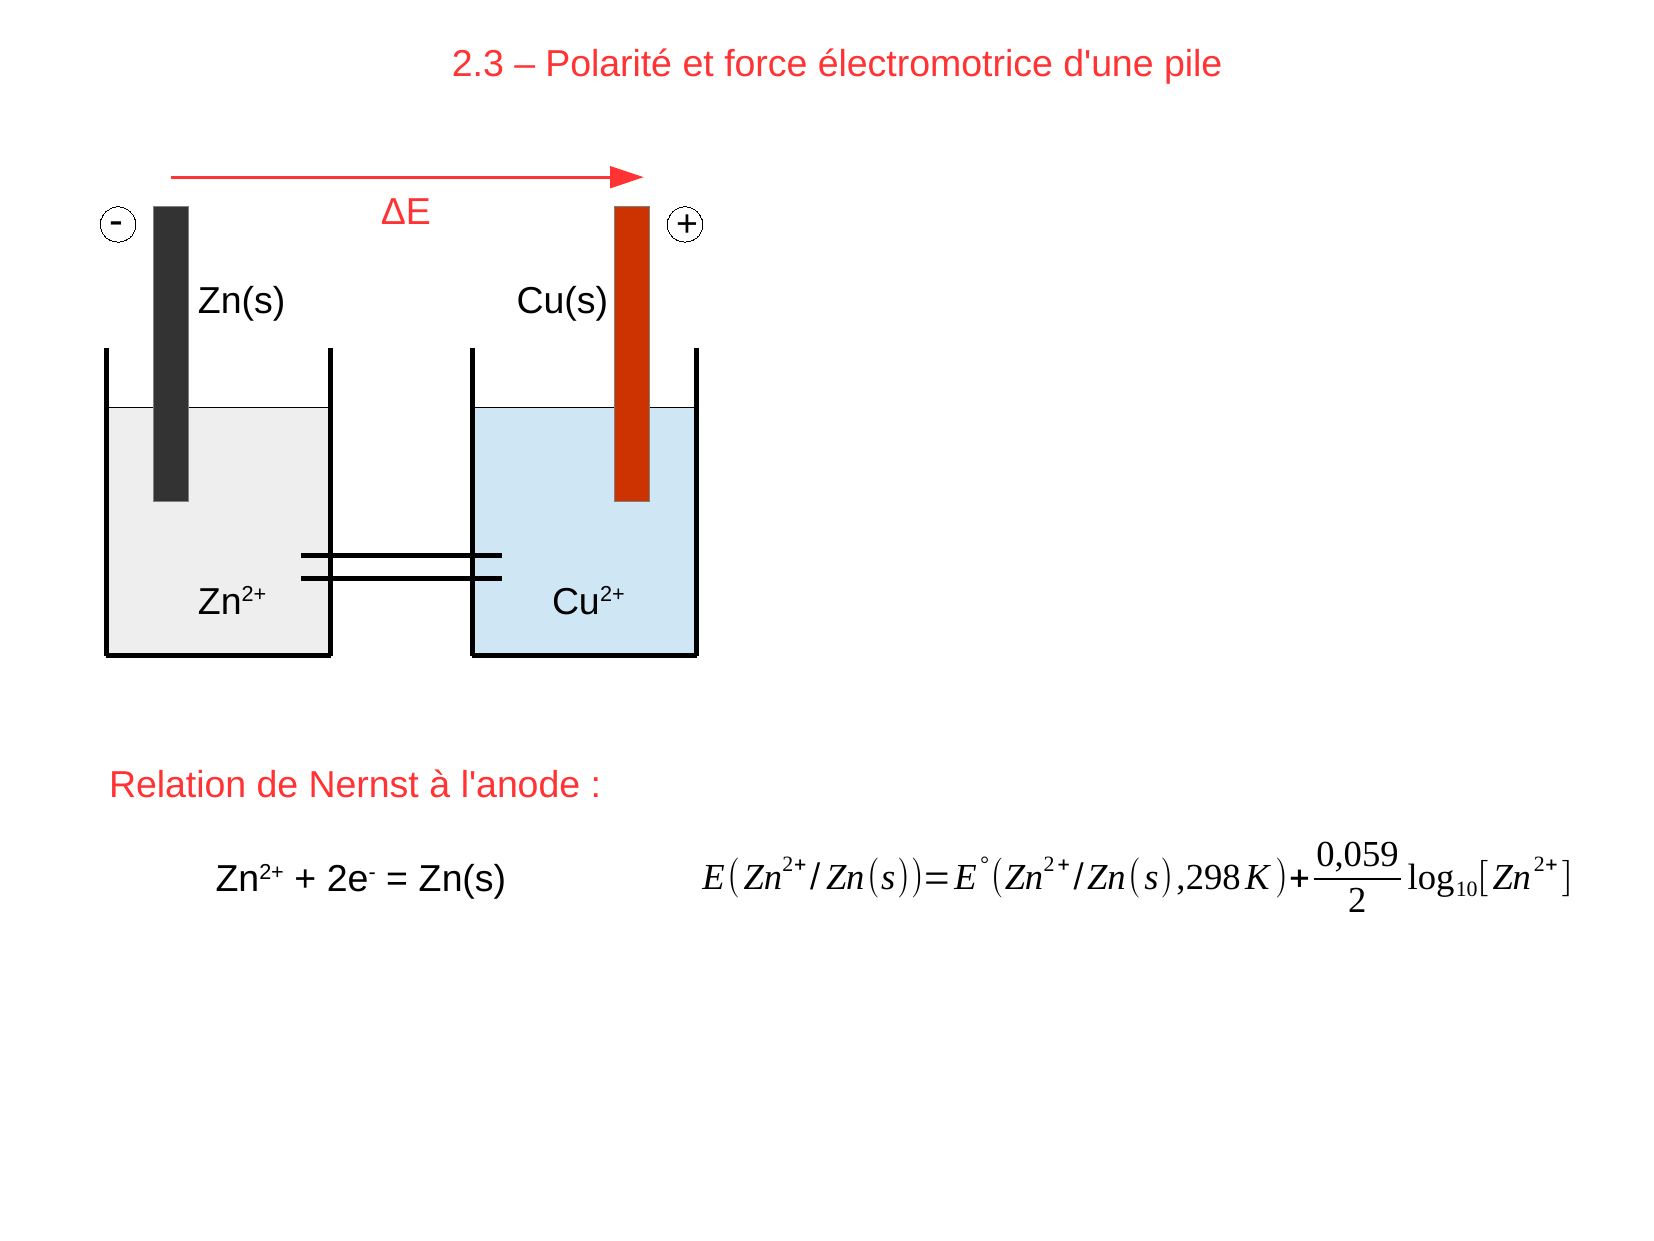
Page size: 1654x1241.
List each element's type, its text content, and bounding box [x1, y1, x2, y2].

text_box - [94, 188, 154, 251]
text_box + [661, 194, 721, 252]
text_box Relation de Nernst à l'anode : [94, 755, 638, 815]
text_box Cu(s) [501, 271, 626, 329]
text_box ΔE [366, 183, 449, 240]
text_box [475, 206, 694, 653]
text_box Zn2+ [183, 572, 302, 630]
text_box [109, 206, 328, 653]
text_box Zn2+ + 2e- = Zn(s) [200, 850, 674, 908]
text_box Cu2+ [537, 572, 656, 630]
text_box 2.3 – Polarité et force électromotrice d'une pile [437, 35, 1241, 95]
chart [690, 834, 1581, 922]
text_box Zn(s) [183, 271, 302, 329]
